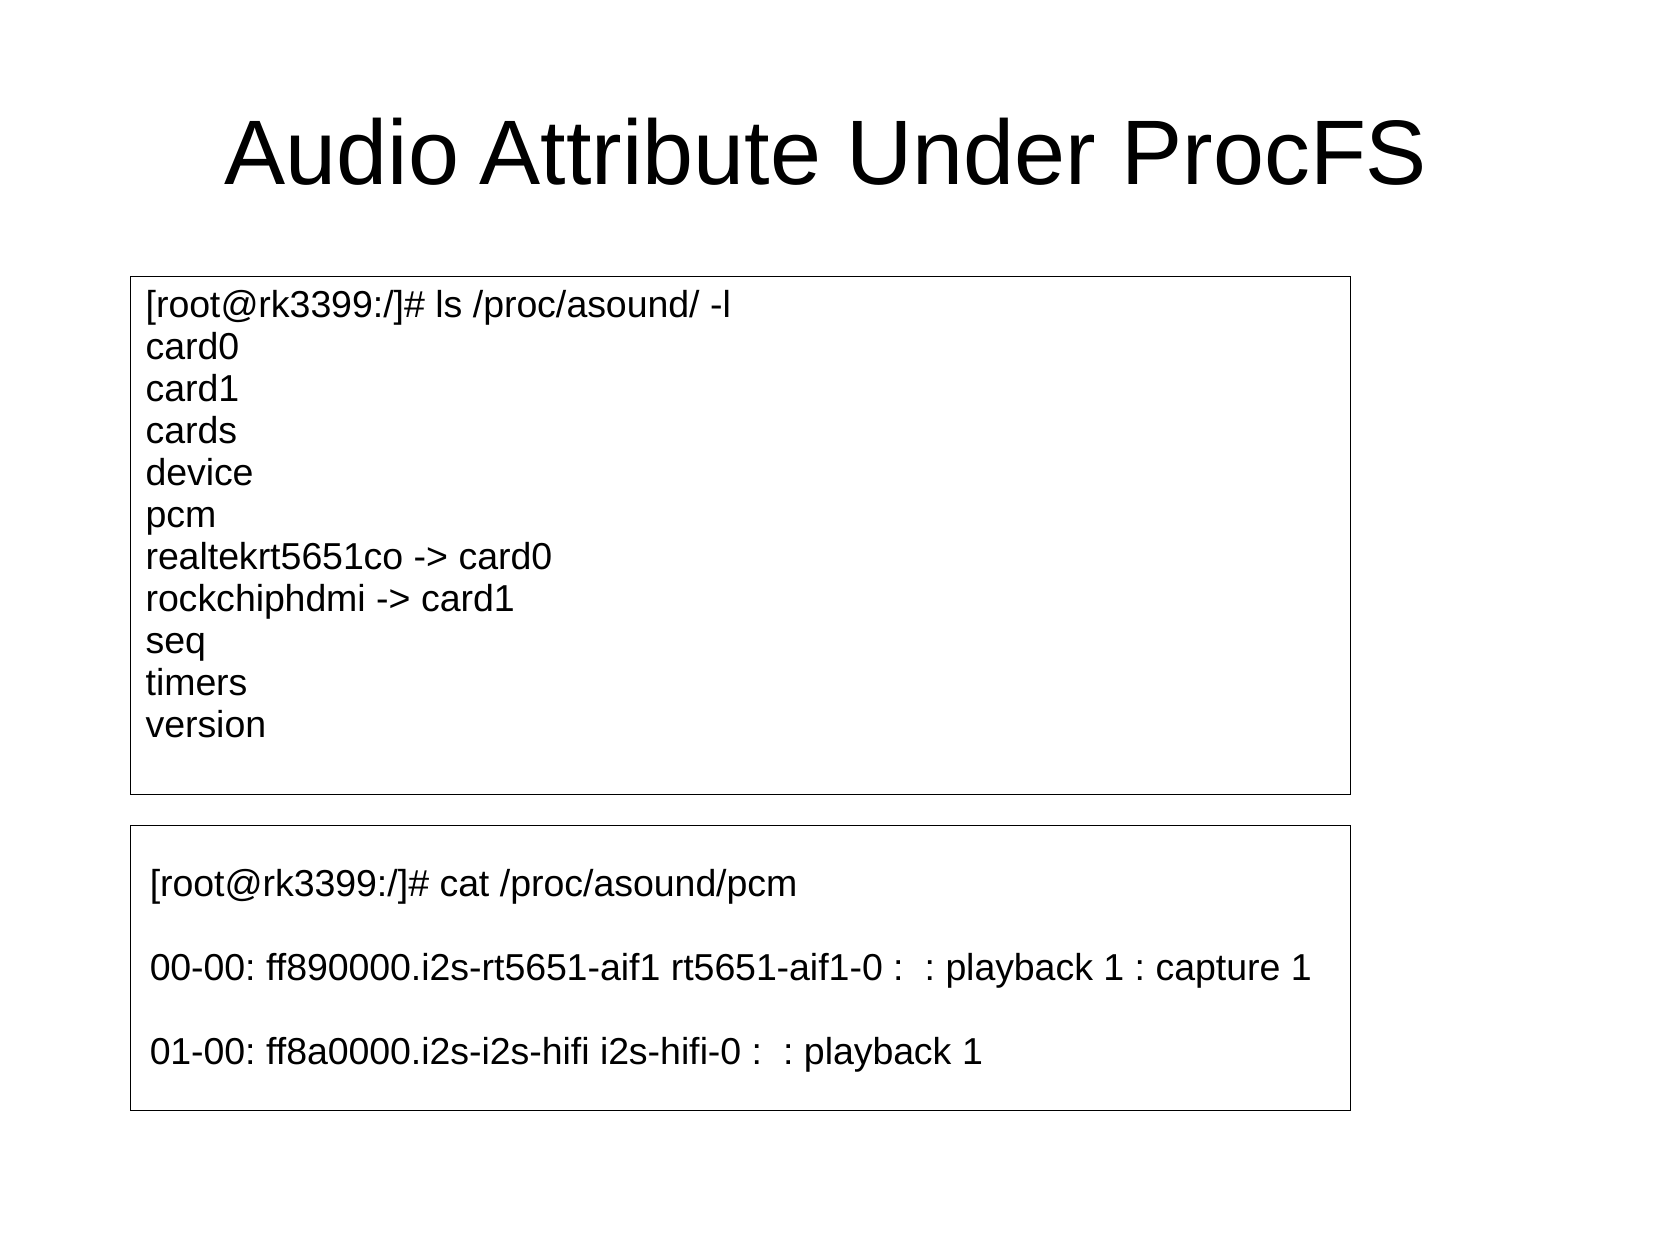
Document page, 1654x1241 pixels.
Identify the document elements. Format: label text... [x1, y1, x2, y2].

text_box [root@rk3399:/]# cat /proc/asound/pcm 00-00: ff890000.i2s-rt5651-aif1 rt5651-aif1-0 : : playback 1 : capture 1 01-00: ff8a0000.i2s-i2s-hifi i2s-hifi-0 : : playback 1 [135, 855, 1328, 1081]
title Audio Attribute Under ProcFS [82, 49, 1571, 257]
text_box [root@rk3399:/]# ls /proc/asound/ -l card0 card1 cards device pcm realtekrt5651co -> card0 rockchiphdmi -> card1 seq timers version [131, 277, 1066, 794]
